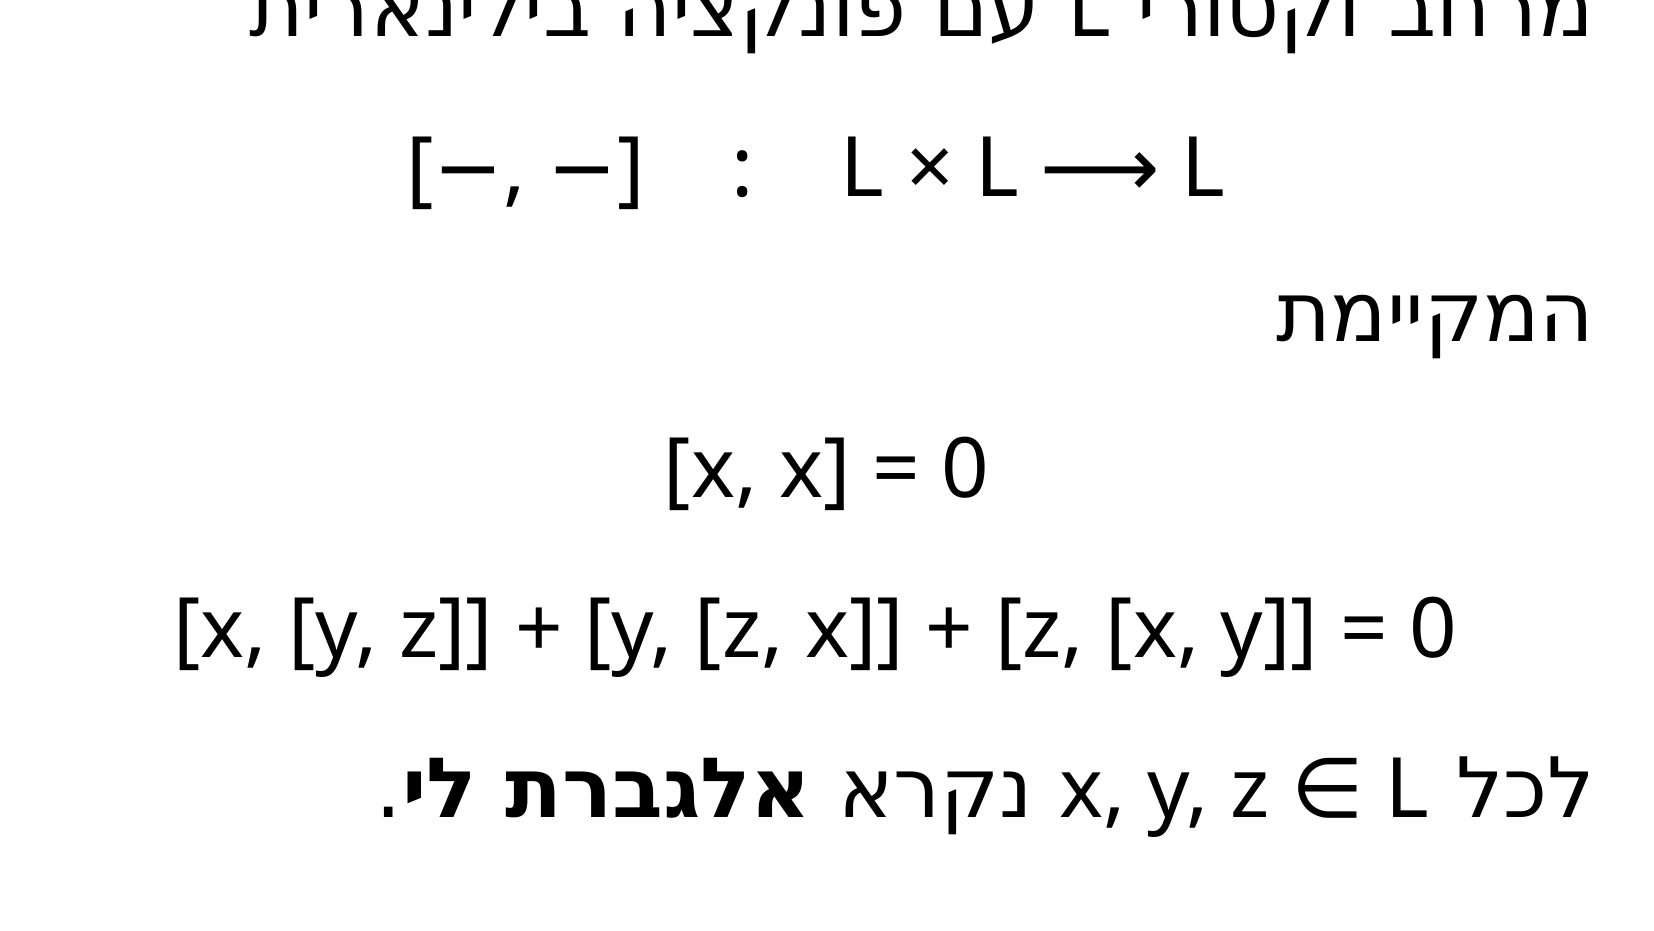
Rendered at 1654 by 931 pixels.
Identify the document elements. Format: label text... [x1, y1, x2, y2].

subtitle מרחב וקטורי L עם פונקציה בילינארית [−, −] : L × L ⟶ L המקיימת [x, x] = 0 [x, [y, z]] + [y, [z, x]] + [z, [x, y]] = 0 לכל x, y, z ∈ L נקרא אלגברת לי. [59, 45, 1595, 887]
